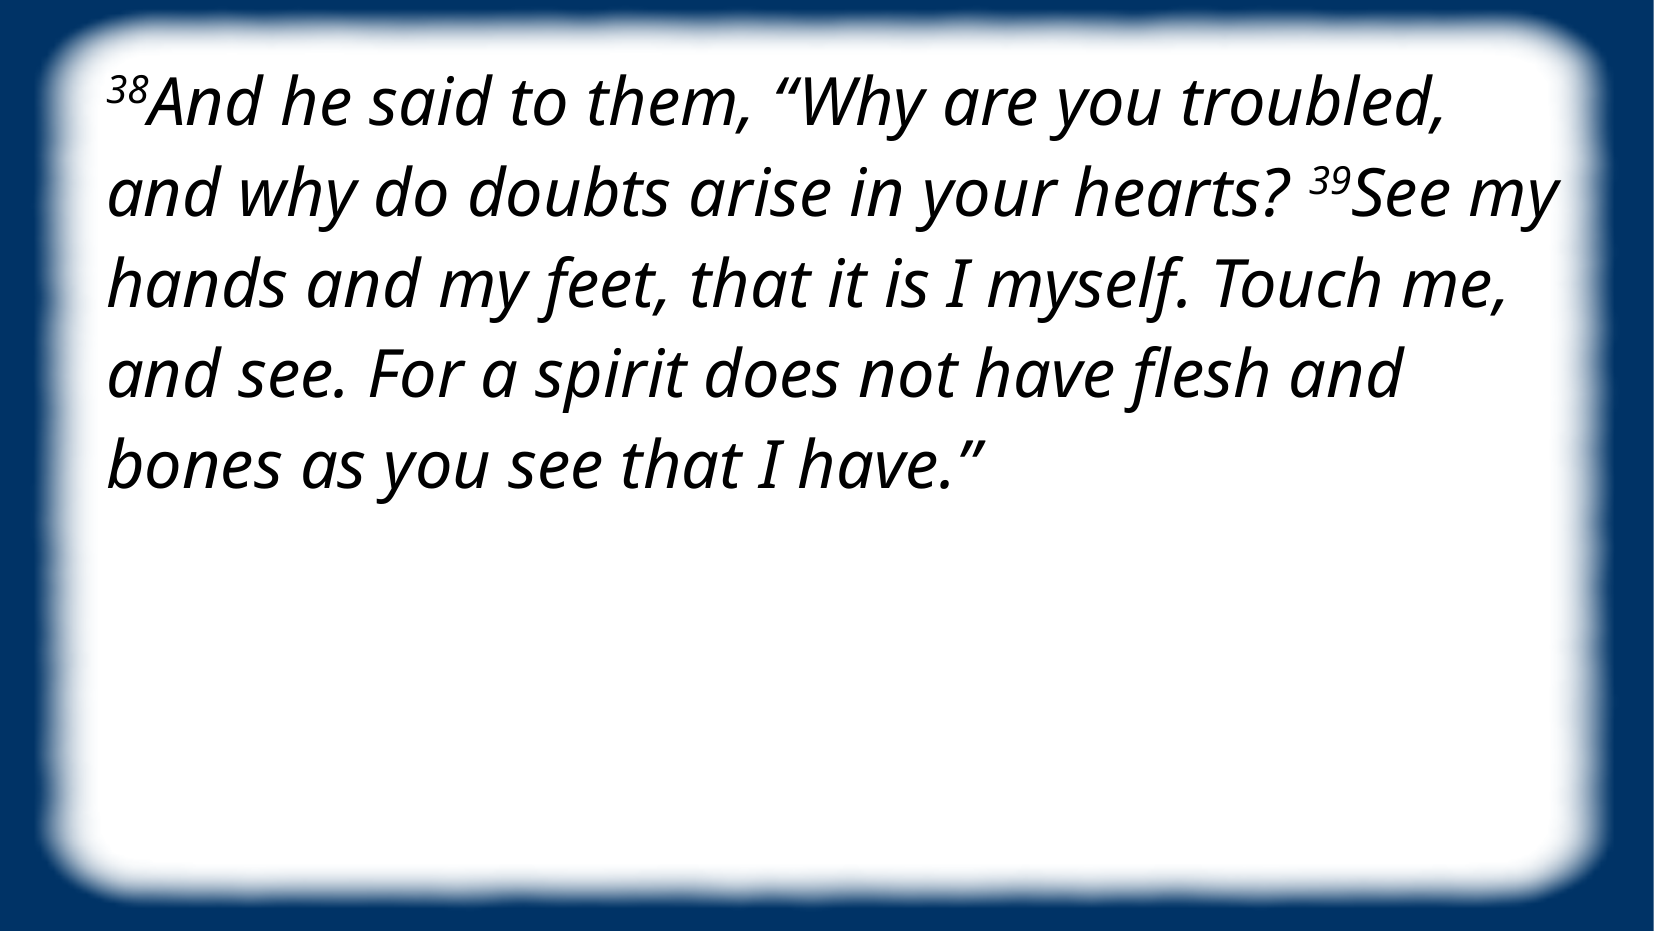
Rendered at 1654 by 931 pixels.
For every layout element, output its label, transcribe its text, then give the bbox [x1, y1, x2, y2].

picture [0, 0, 1654, 931]
text_box 38And he said to them, “Why are you troubled, and why do doubts arise in your hearts? 39See my hands and my feet, that it is I myself. Touch me, and see. For a spirit does not have flesh and bones as you see that I have.” [91, 47, 1577, 506]
